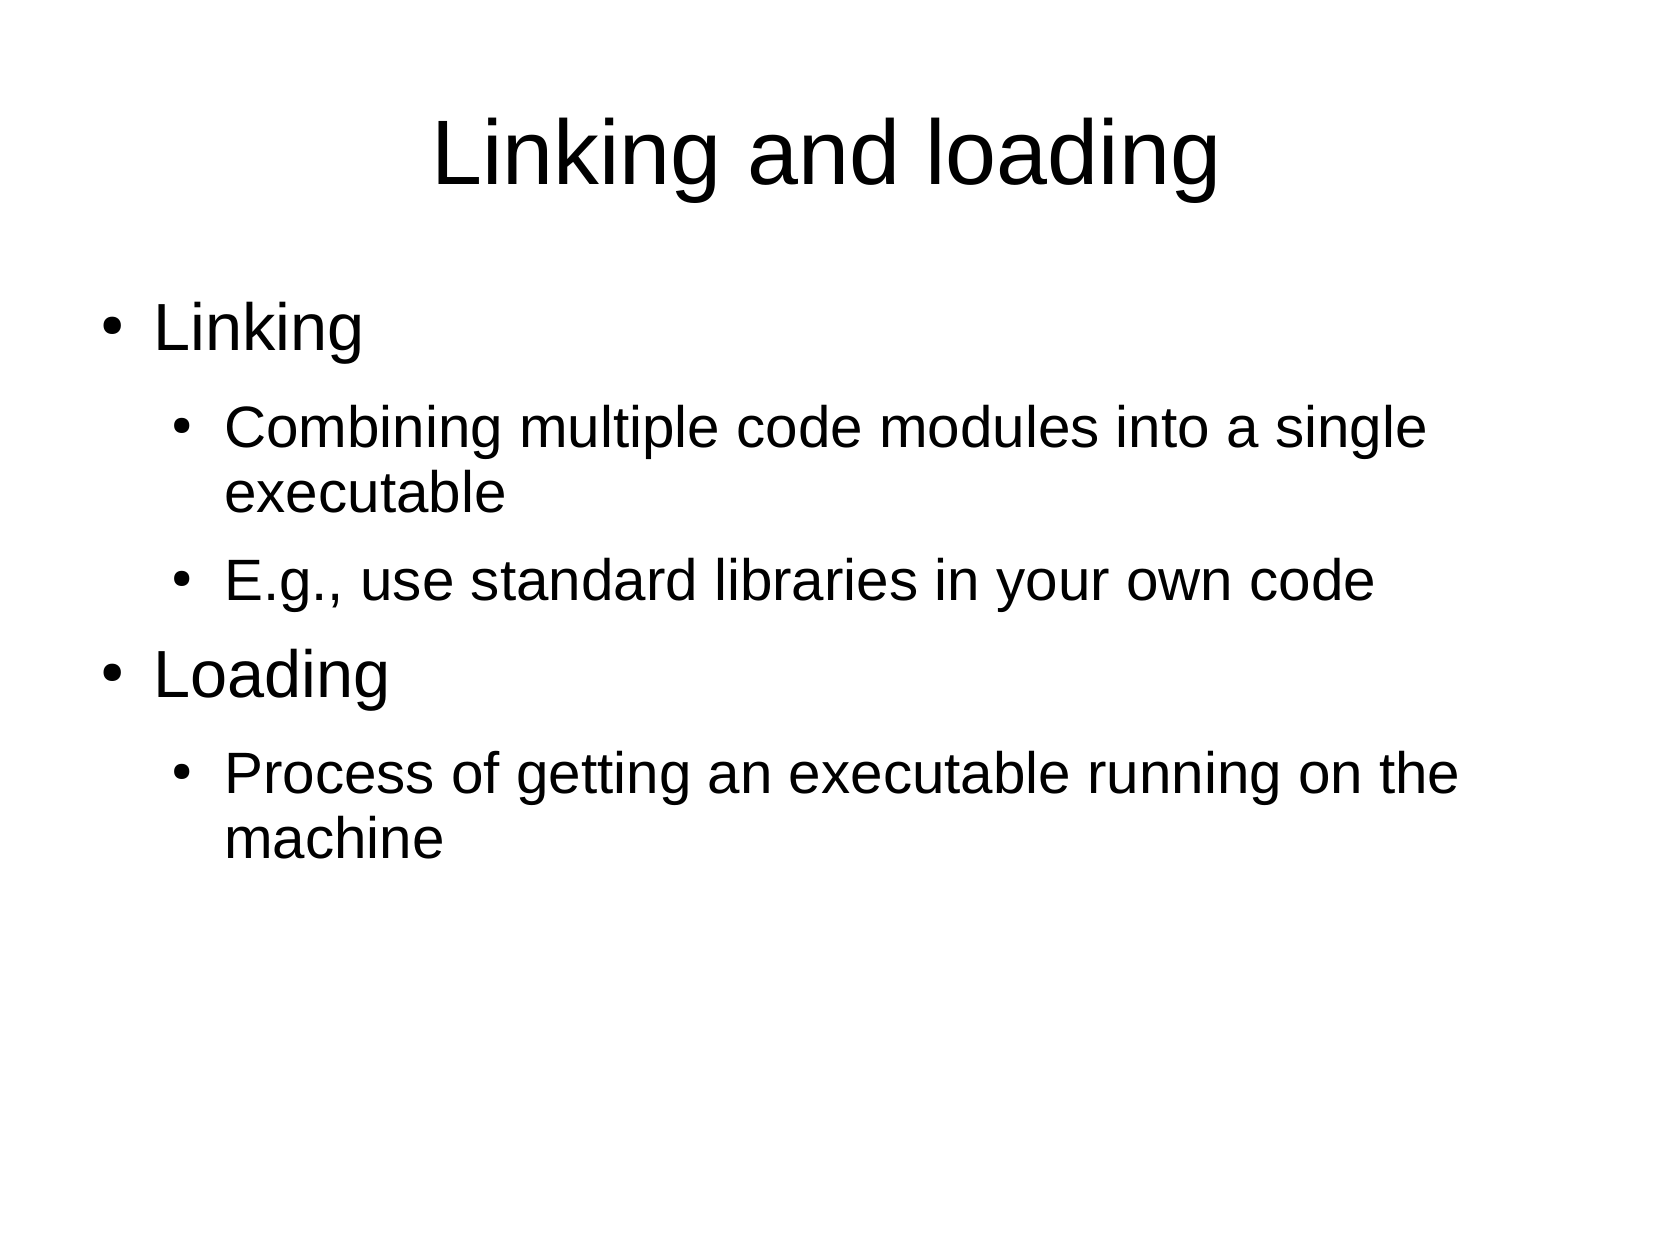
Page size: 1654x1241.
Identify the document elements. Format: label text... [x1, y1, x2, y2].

title Linking and loading [82, 49, 1571, 257]
list Linking Combining multiple code modules into a single executable E.g., use standard libraries in your own code Loading Process of getting an executable running on the machine [82, 290, 1571, 1010]
